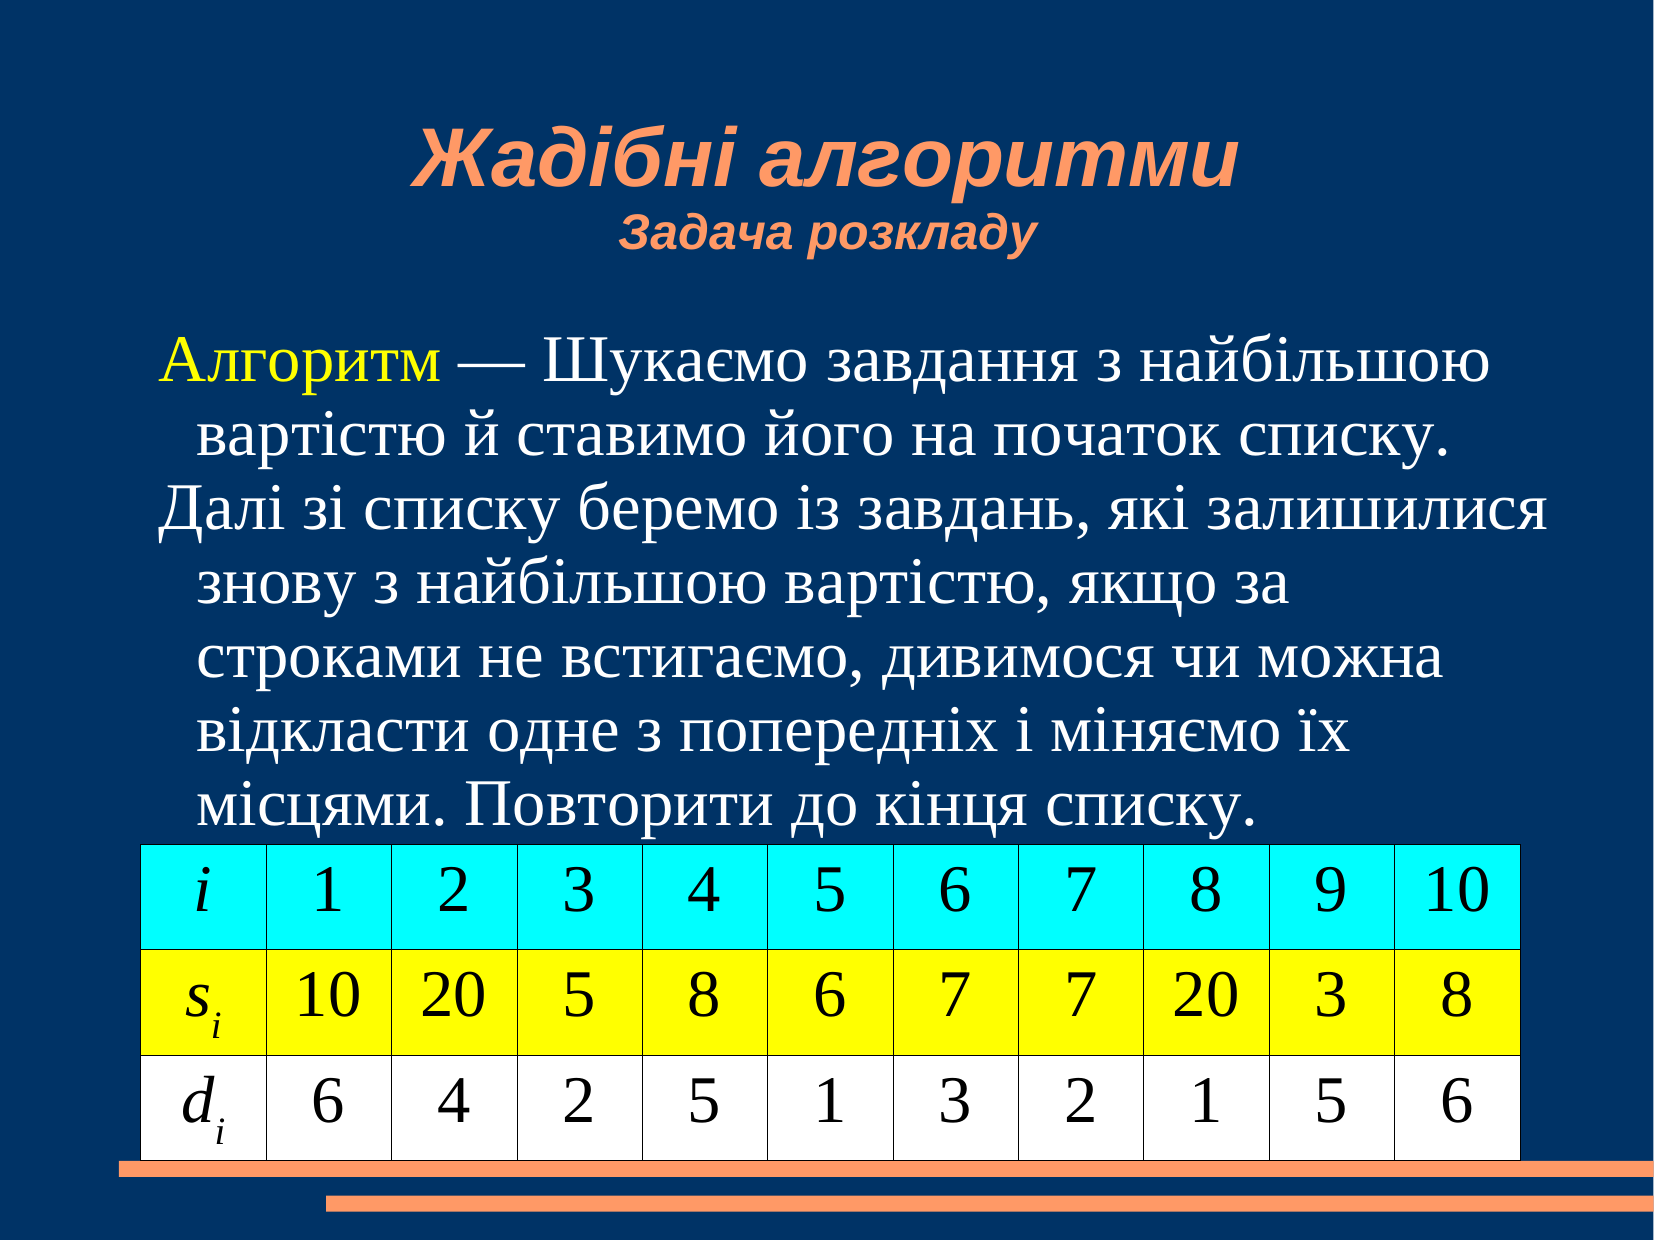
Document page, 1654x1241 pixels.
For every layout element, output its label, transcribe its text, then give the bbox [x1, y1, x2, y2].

table_cell 20 [1144, 950, 1269, 1055]
title Жадібні алгоритми Задача розкладу [121, 46, 1534, 325]
table_header 7 [1019, 845, 1143, 949]
table_cell 3 [894, 1056, 1018, 1160]
table_cell 7 [1019, 950, 1143, 1055]
table_cell 6 [267, 1056, 391, 1160]
table_cell di [141, 1056, 266, 1160]
table_header 10 [1395, 845, 1520, 949]
table_header 1 [267, 845, 391, 949]
table_cell 1 [768, 1056, 893, 1160]
table_cell 4 [392, 1056, 517, 1160]
table_cell 2 [518, 1056, 642, 1160]
table_header 8 [1144, 845, 1269, 949]
table_header 4 [643, 845, 767, 949]
table_cell 5 [518, 950, 642, 1055]
table_cell 8 [1395, 950, 1520, 1055]
table_header 3 [518, 845, 642, 949]
table_cell 8 [643, 950, 767, 1055]
table_header 6 [894, 845, 1018, 949]
table_cell 1 [1144, 1056, 1269, 1160]
table_cell 2 [1019, 1056, 1143, 1160]
table_header 5 [768, 845, 893, 949]
table_cell 6 [1395, 1056, 1520, 1160]
table_header 2 [392, 845, 517, 949]
table_cell 3 [1270, 950, 1394, 1055]
table_cell 20 [392, 950, 517, 1055]
table_cell 10 [267, 950, 391, 1055]
table_header 9 [1270, 845, 1394, 949]
list Алгоритм — Шукаємо завдання з найбільшою вартістю й ставимо його на початок списку. Далі зі списку беремо із завдань, які залишилися знову з найбільшою вартістю, якщо за строками не встигаємо, дивимося чи можна відкласти одне з попередніх і міняємо їх місцями. Повторити до кінця списку. [121, 322, 1565, 1132]
table_cell 5 [643, 1056, 767, 1160]
table_cell si [141, 950, 266, 1055]
table_cell 7 [894, 950, 1018, 1055]
table_cell 5 [1270, 1056, 1394, 1160]
table_cell 6 [768, 950, 893, 1055]
table_header i [141, 845, 266, 949]
